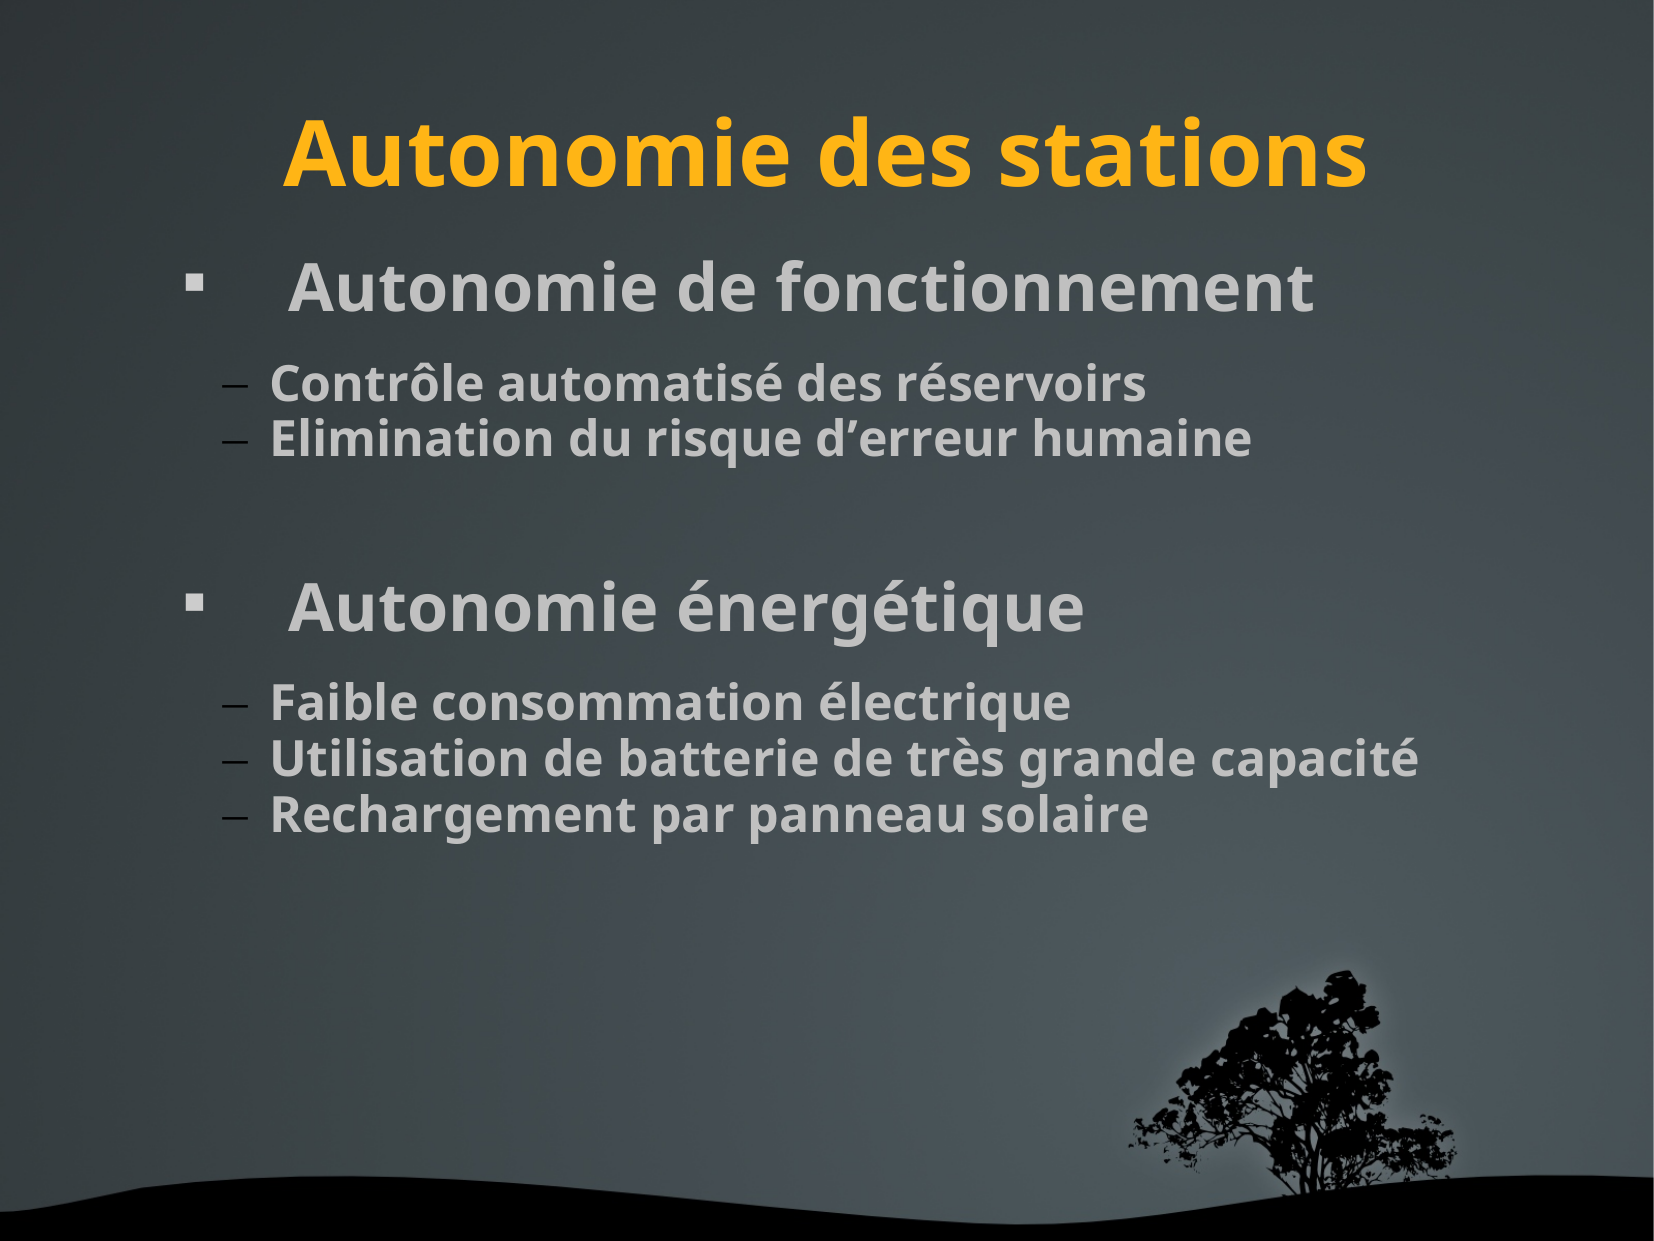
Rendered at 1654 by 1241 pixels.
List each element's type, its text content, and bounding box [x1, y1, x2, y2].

picture [0, 0, 1654, 1241]
text_box Autonomie de fonctionnement Contrôle automatisé des réservoirs Elimination du risque d’erreur humaine Autonomie énergétique Faible consommation électrique Utilisation de batterie de très grande capacité Rechargement par panneau solaire [147, 247, 1542, 1107]
title Autonomie des stations [82, 49, 1571, 257]
